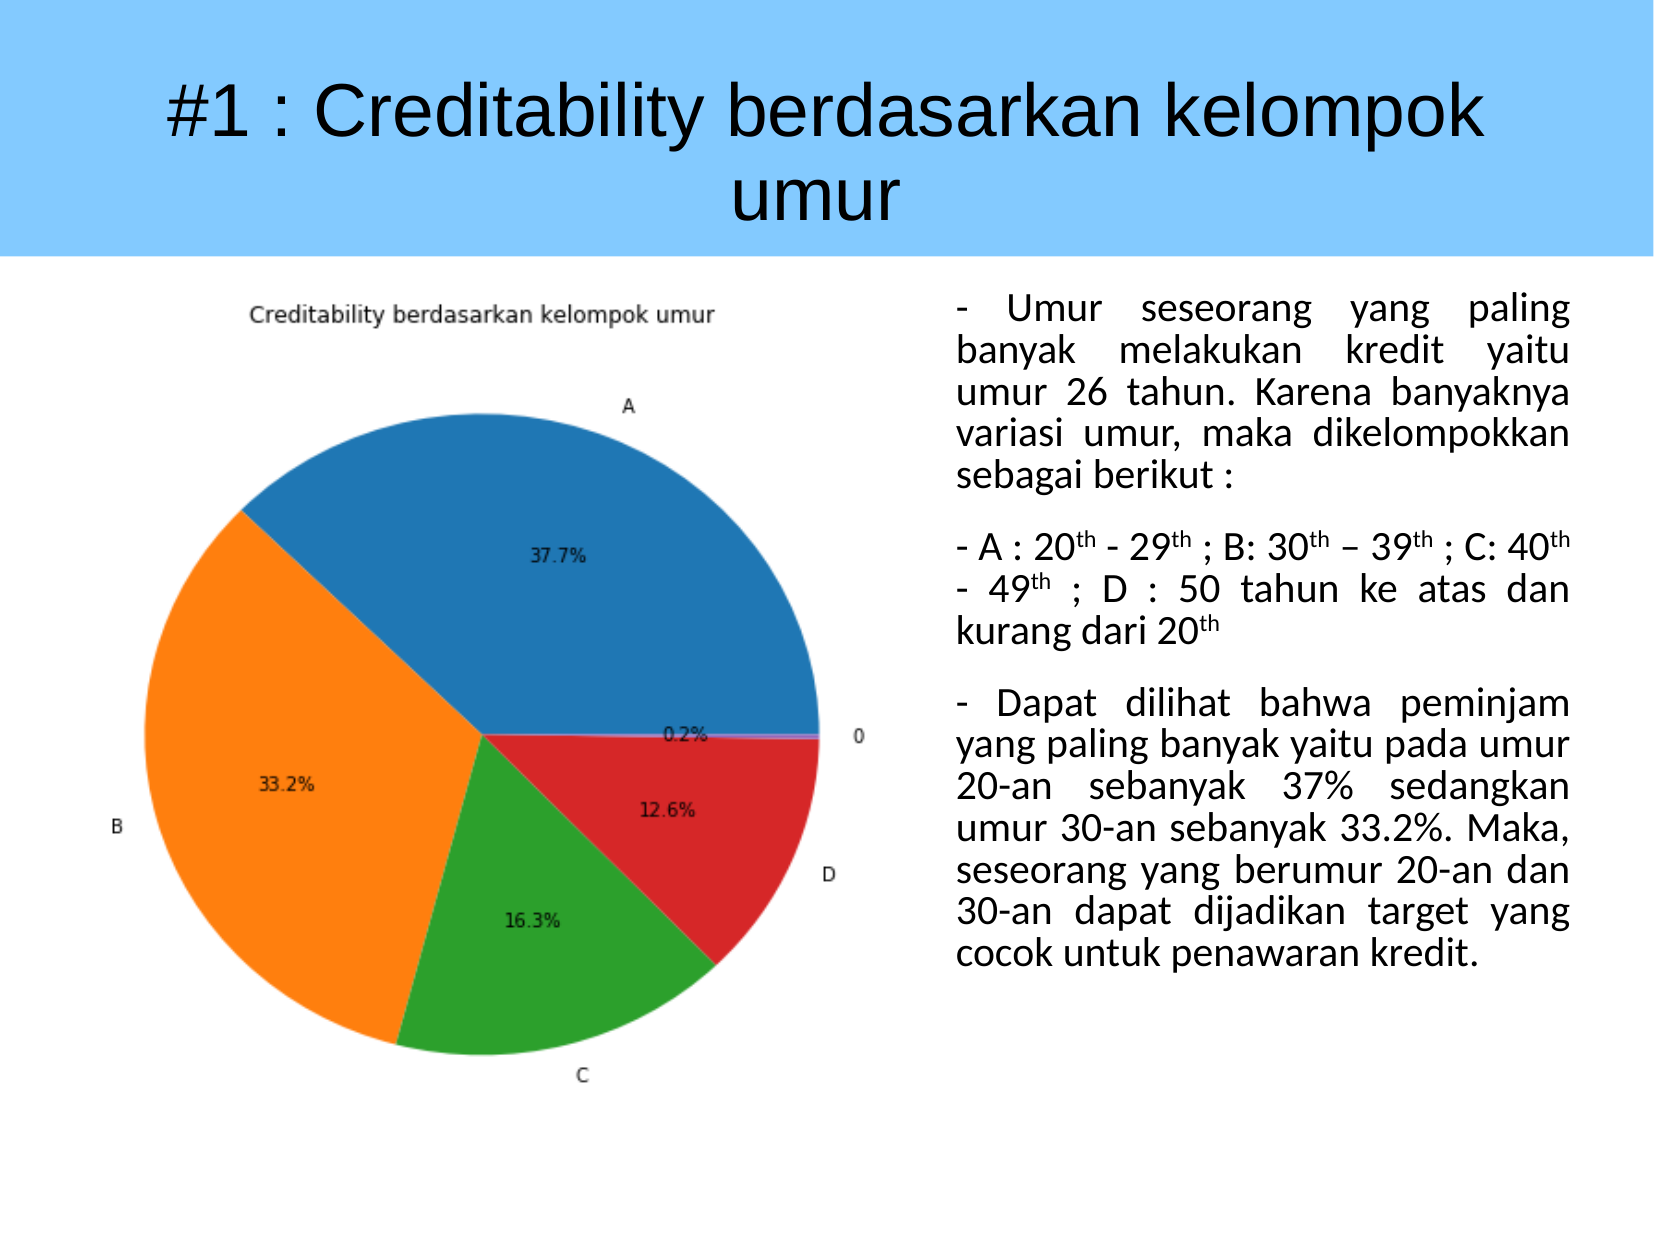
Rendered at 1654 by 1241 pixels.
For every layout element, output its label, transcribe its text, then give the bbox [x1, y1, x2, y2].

title #1 : Creditability berdasarkan kelompok umur [82, 49, 1571, 257]
text_box [0, 0, 1654, 257]
list - Umur seseorang yang paling banyak melakukan kredit yaitu umur 26 tahun. Karena banyaknya variasi umur, maka dikelompokkan sebagai berikut : - A : 20th - 29th ; B: 30th – 39th ; C: 40th - 49th ; D : 50 tahun ke atas dan kurang dari 20th - Dapat dilihat bahwa peminjam yang paling banyak yaitu pada umur 20-an sebanyak 37% sedangkan umur 30-an sebanyak 33.2%. Maka, seseorang yang berumur 20-an dan 30-an dapat dijadikan target yang cocok untuk penawaran kredit. [885, 290, 1571, 1226]
picture [41, 290, 885, 1115]
